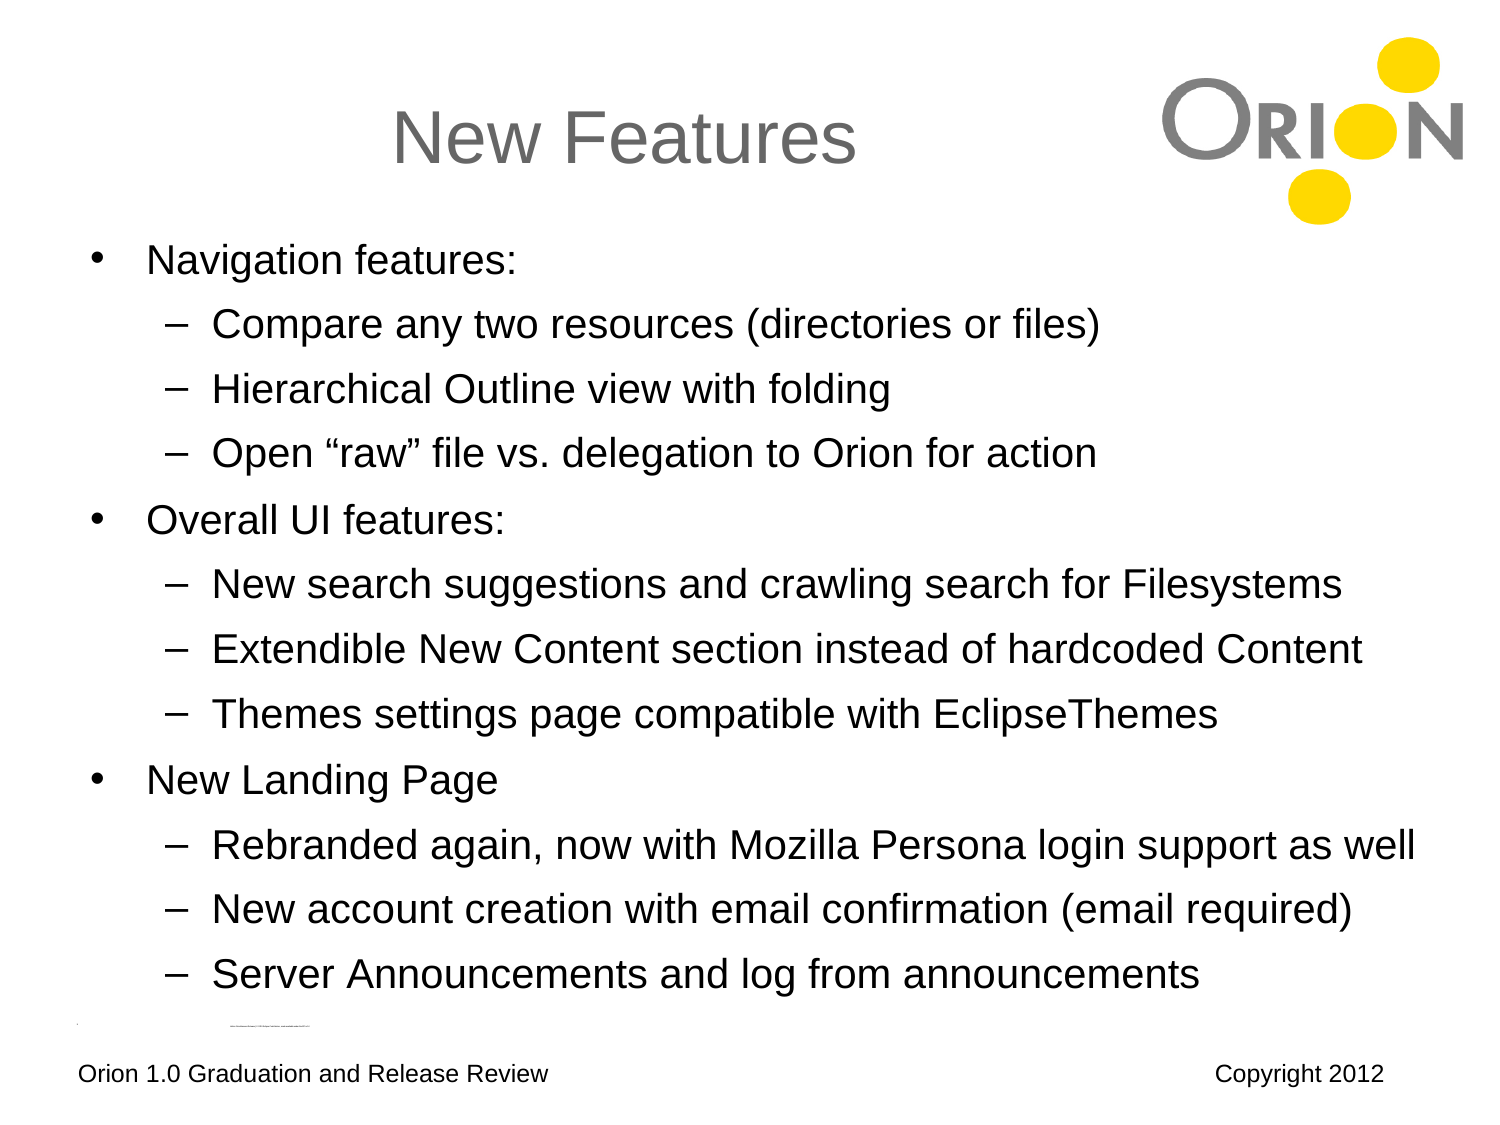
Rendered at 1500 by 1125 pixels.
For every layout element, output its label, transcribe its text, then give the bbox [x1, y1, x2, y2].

title New Features [74, 45, 1176, 233]
picture [1162, 37, 1463, 224]
list Navigation features: Compare any two resources (directories or files) Hierarchical Outline view with folding Open “raw” file vs. delegation to Orion for action Overall UI features: New search suggestions and crawling search for Filesystems Extendible New Content section instead of hardcoded Content Themes settings page compatible with EclipseThemes New Landing Page Rebranded again, now with Mozilla Persona login support as well New account creation with email confirmation (email required) Server Announcements and log from announcements [75, 224, 1463, 1005]
